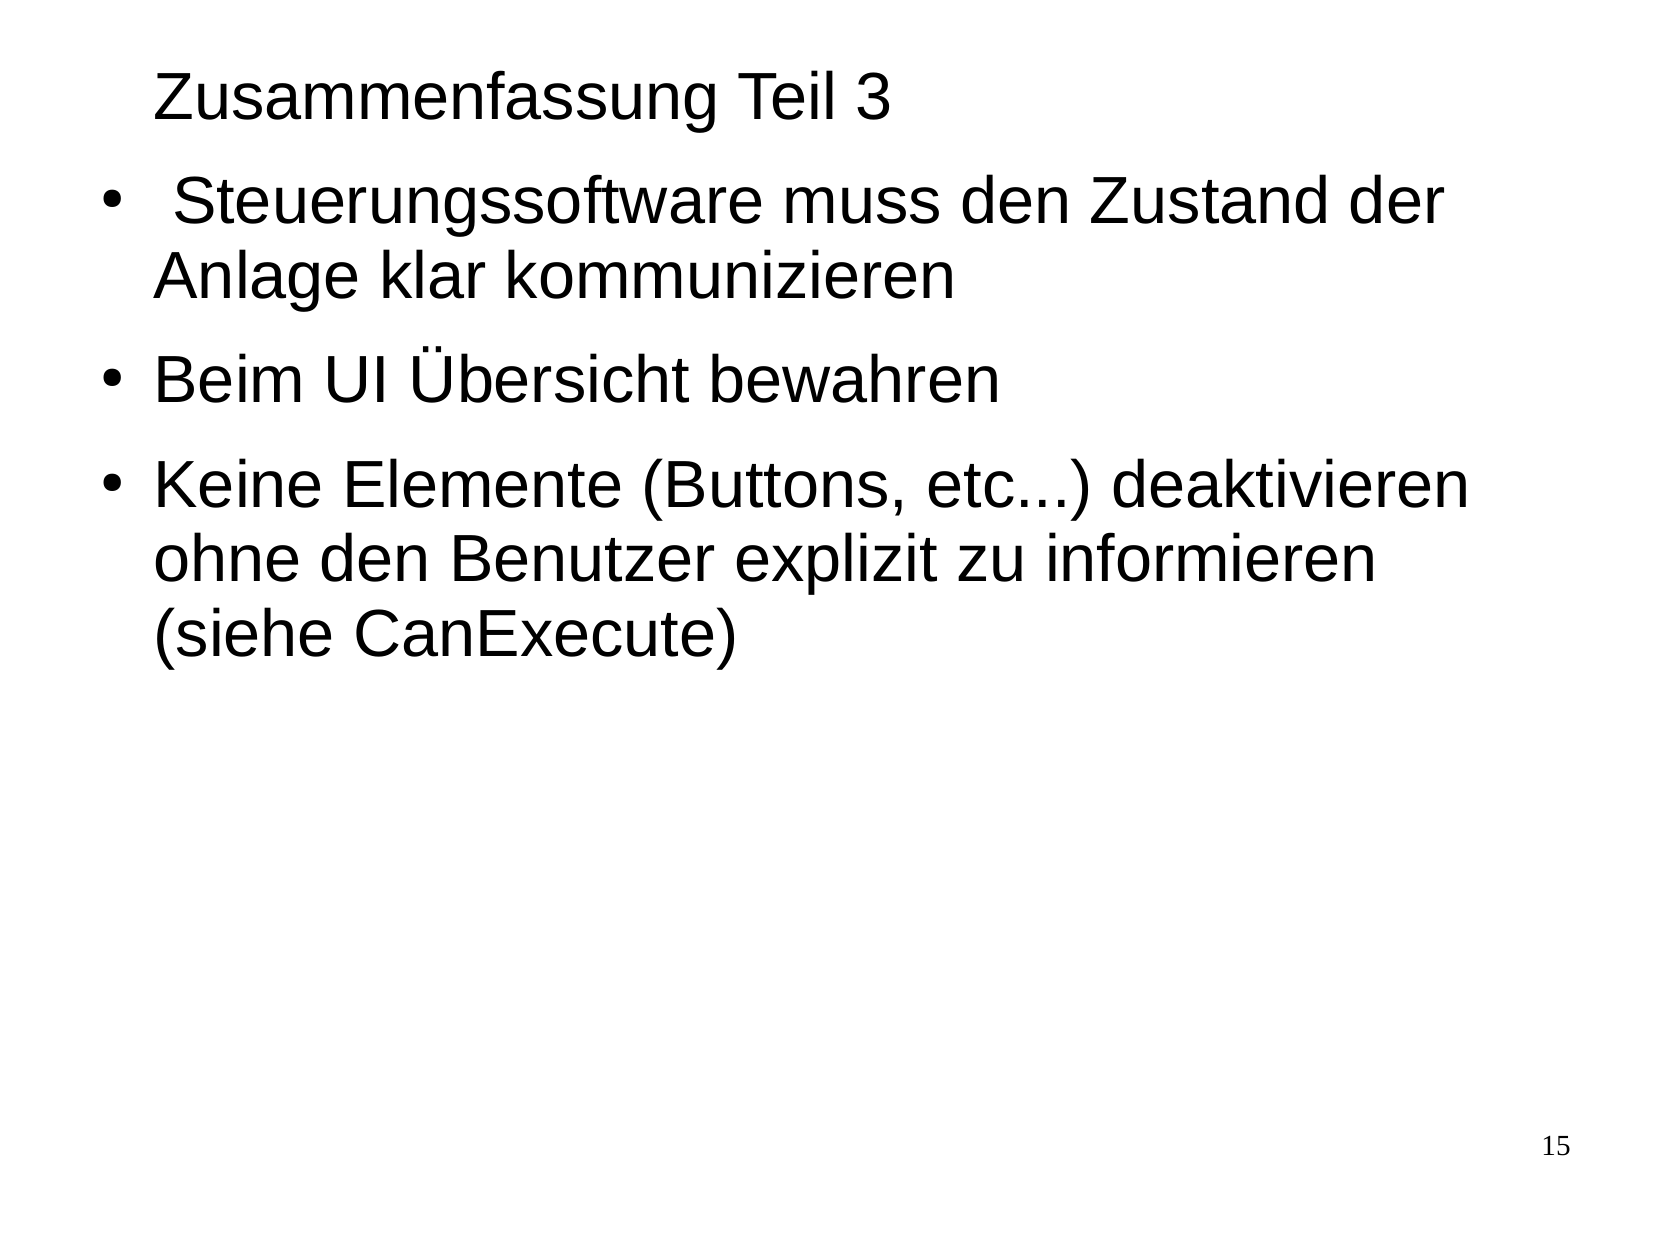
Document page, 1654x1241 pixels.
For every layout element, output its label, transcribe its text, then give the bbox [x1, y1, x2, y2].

list Zusammenfassung Teil 3 Steuerungssoftware muss den Zustand der Anlage klar kommunizieren Beim UI Übersicht bewahren Keine Elemente (Buttons, etc...) deaktivieren ohne den Benutzer explizit zu informieren (siehe CanExecute) [82, 59, 1571, 1109]
